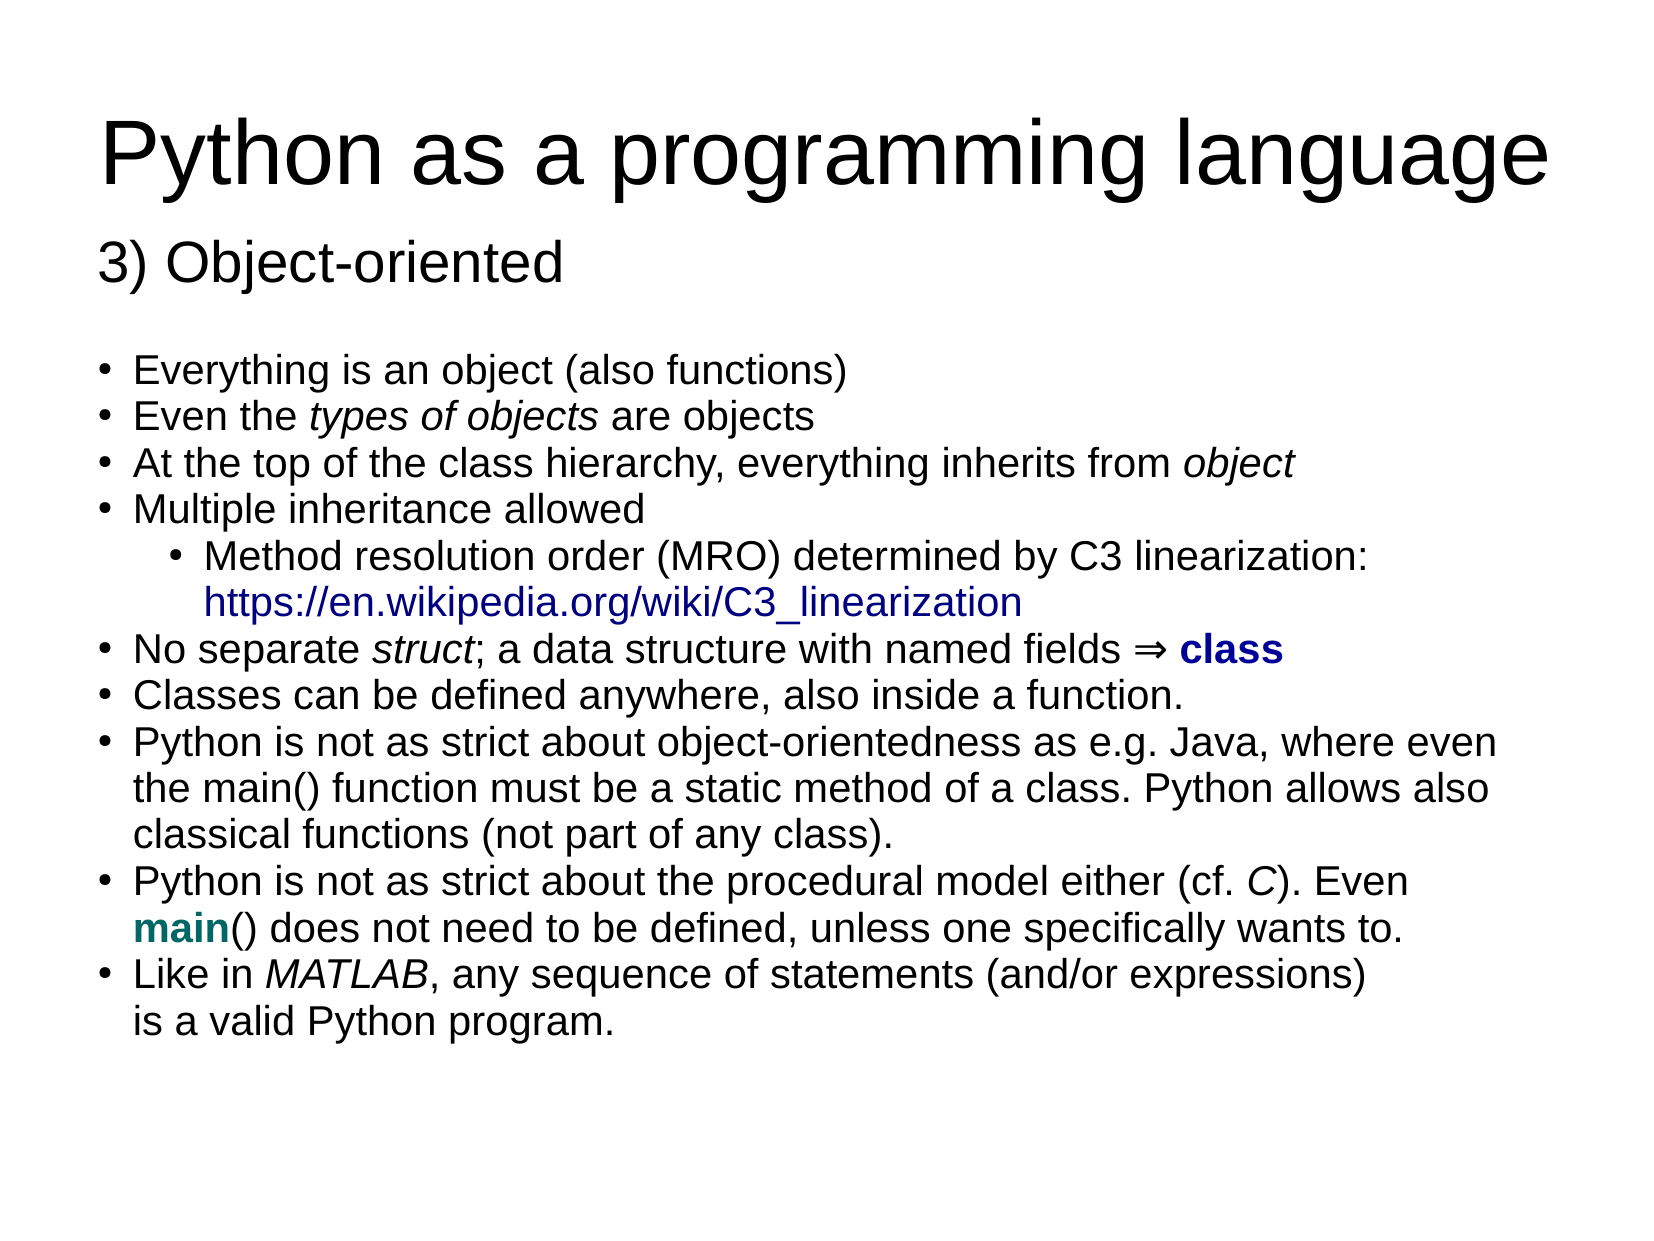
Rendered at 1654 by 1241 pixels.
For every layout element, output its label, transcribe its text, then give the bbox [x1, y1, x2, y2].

text_box 3) Object-oriented Everything is an object (also functions) Even the types of objects are objects At the top of the class hierarchy, everything inherits from object Multiple inheritance allowed Method resolution order (MRO) determined by C3 linearization: https://en.wikipedia.org/wiki/C3_linearization No separate struct; a data structure with named fields ⇒ class Classes can be defined anywhere, also inside a function. Python is not as strict about object-orientedness as e.g. Java, where even the main() function must be a static method of a class. Python allows also classical functions (not part of any class). Python is not as strict about the procedural model either (cf. C). Even main() does not need to be defined, unless one specifically wants to. Like in MATLAB, any sequence of statements (and/or expressions) is a valid Python program. [82, 222, 1561, 1060]
title Python as a programming language [82, 49, 1571, 257]
